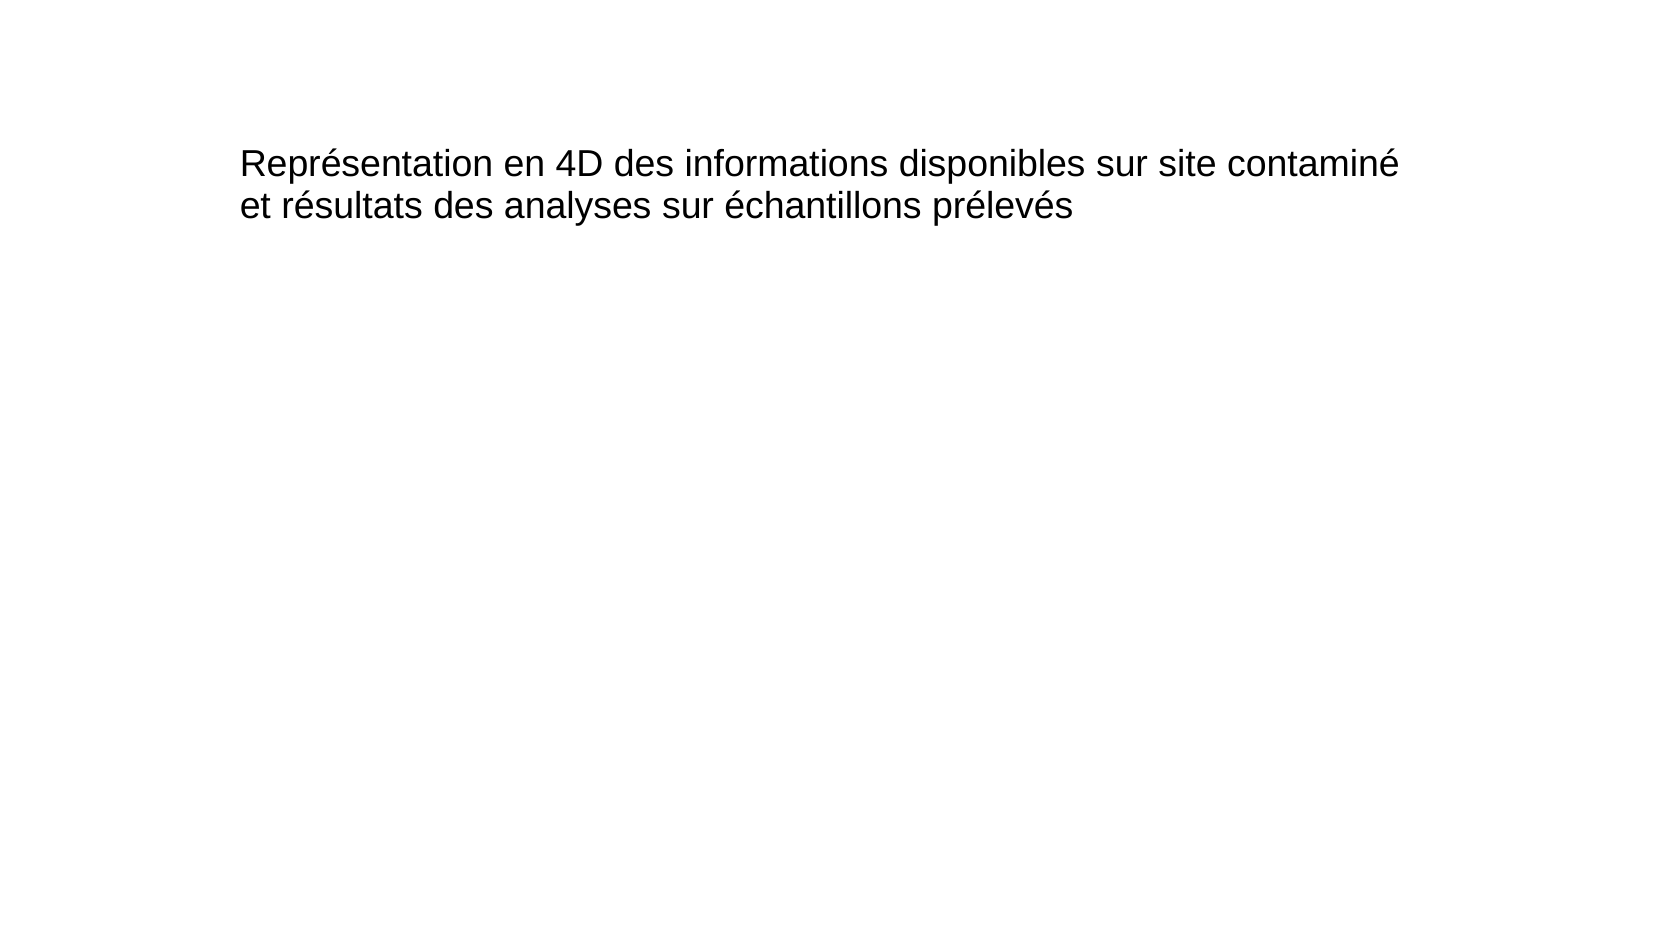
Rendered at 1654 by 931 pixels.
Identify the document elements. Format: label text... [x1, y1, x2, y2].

text_box Représentation en 4D des informations disponibles sur site contaminé et résultats des analyses sur échantillons prélevés [225, 135, 1415, 234]
